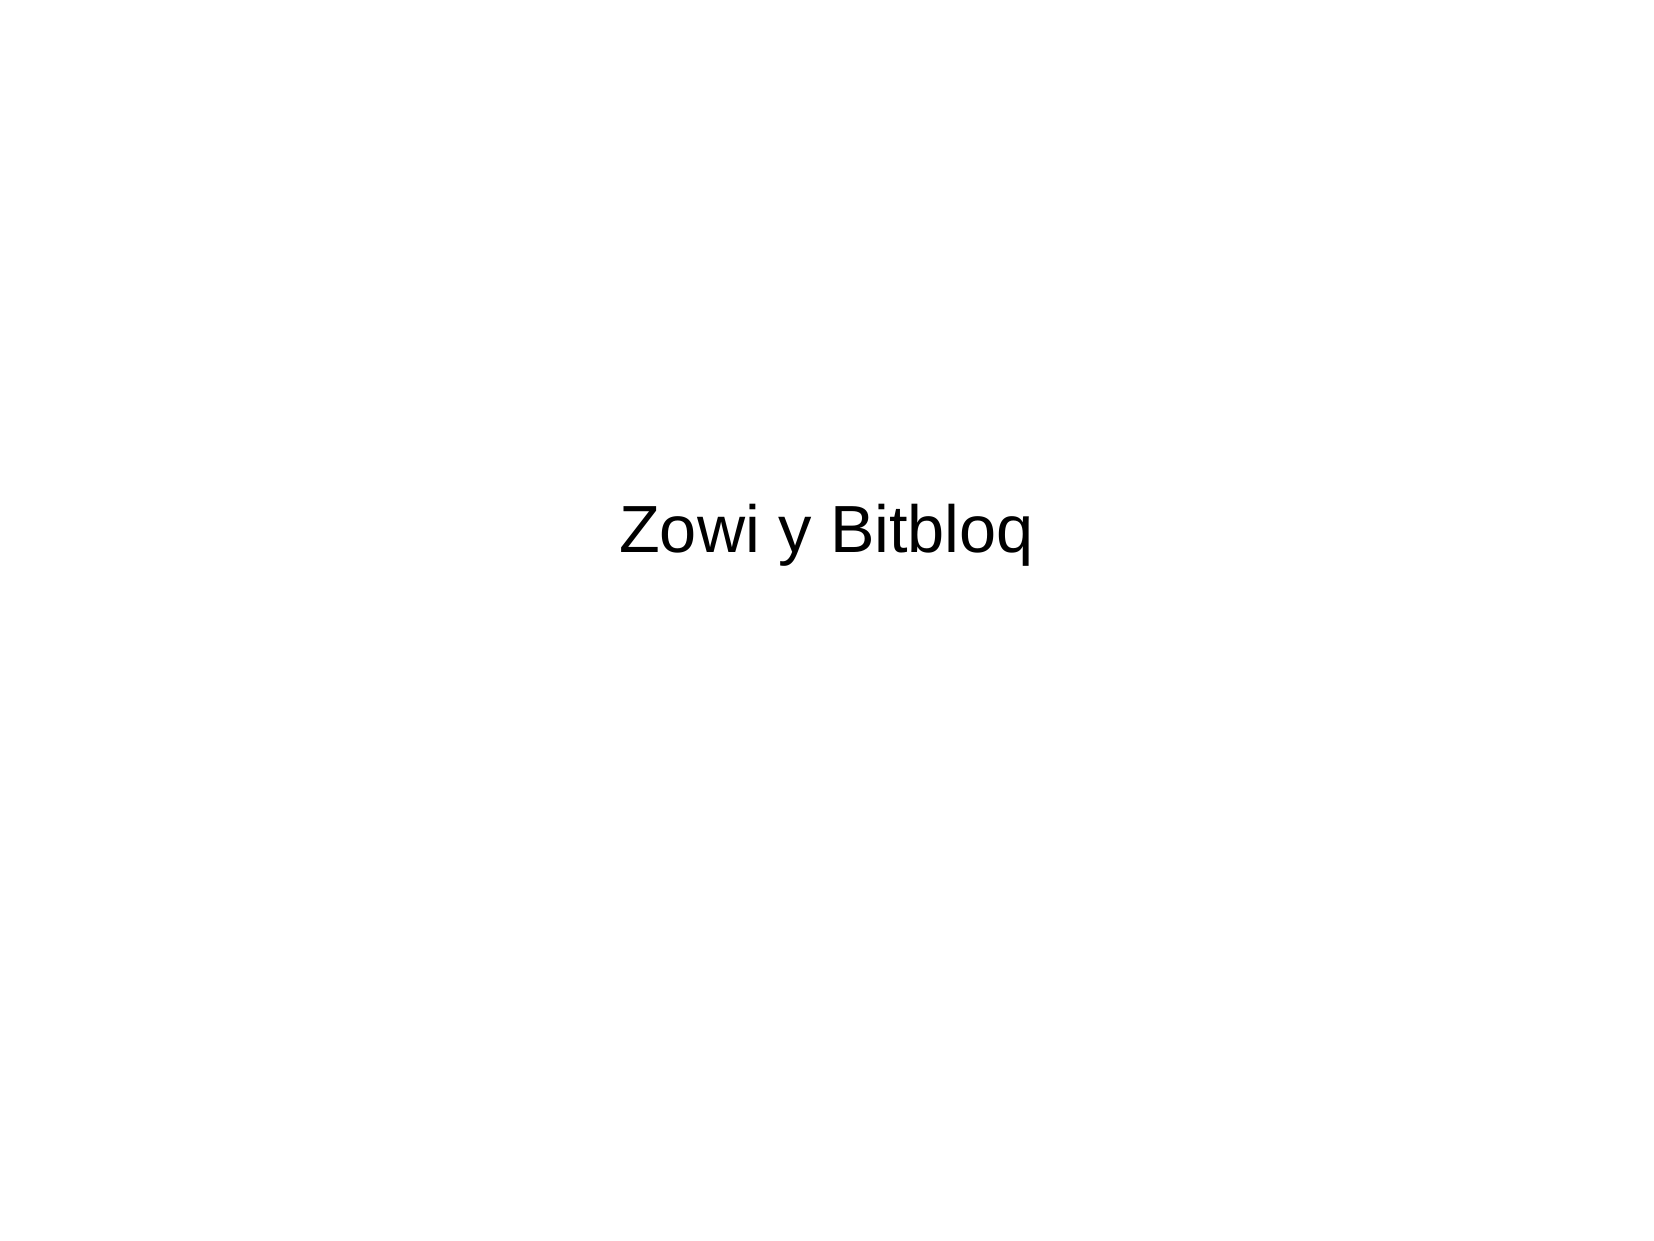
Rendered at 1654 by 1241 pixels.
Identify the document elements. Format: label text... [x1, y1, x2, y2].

subtitle Zowi y Bitbloq [82, 49, 1571, 1010]
